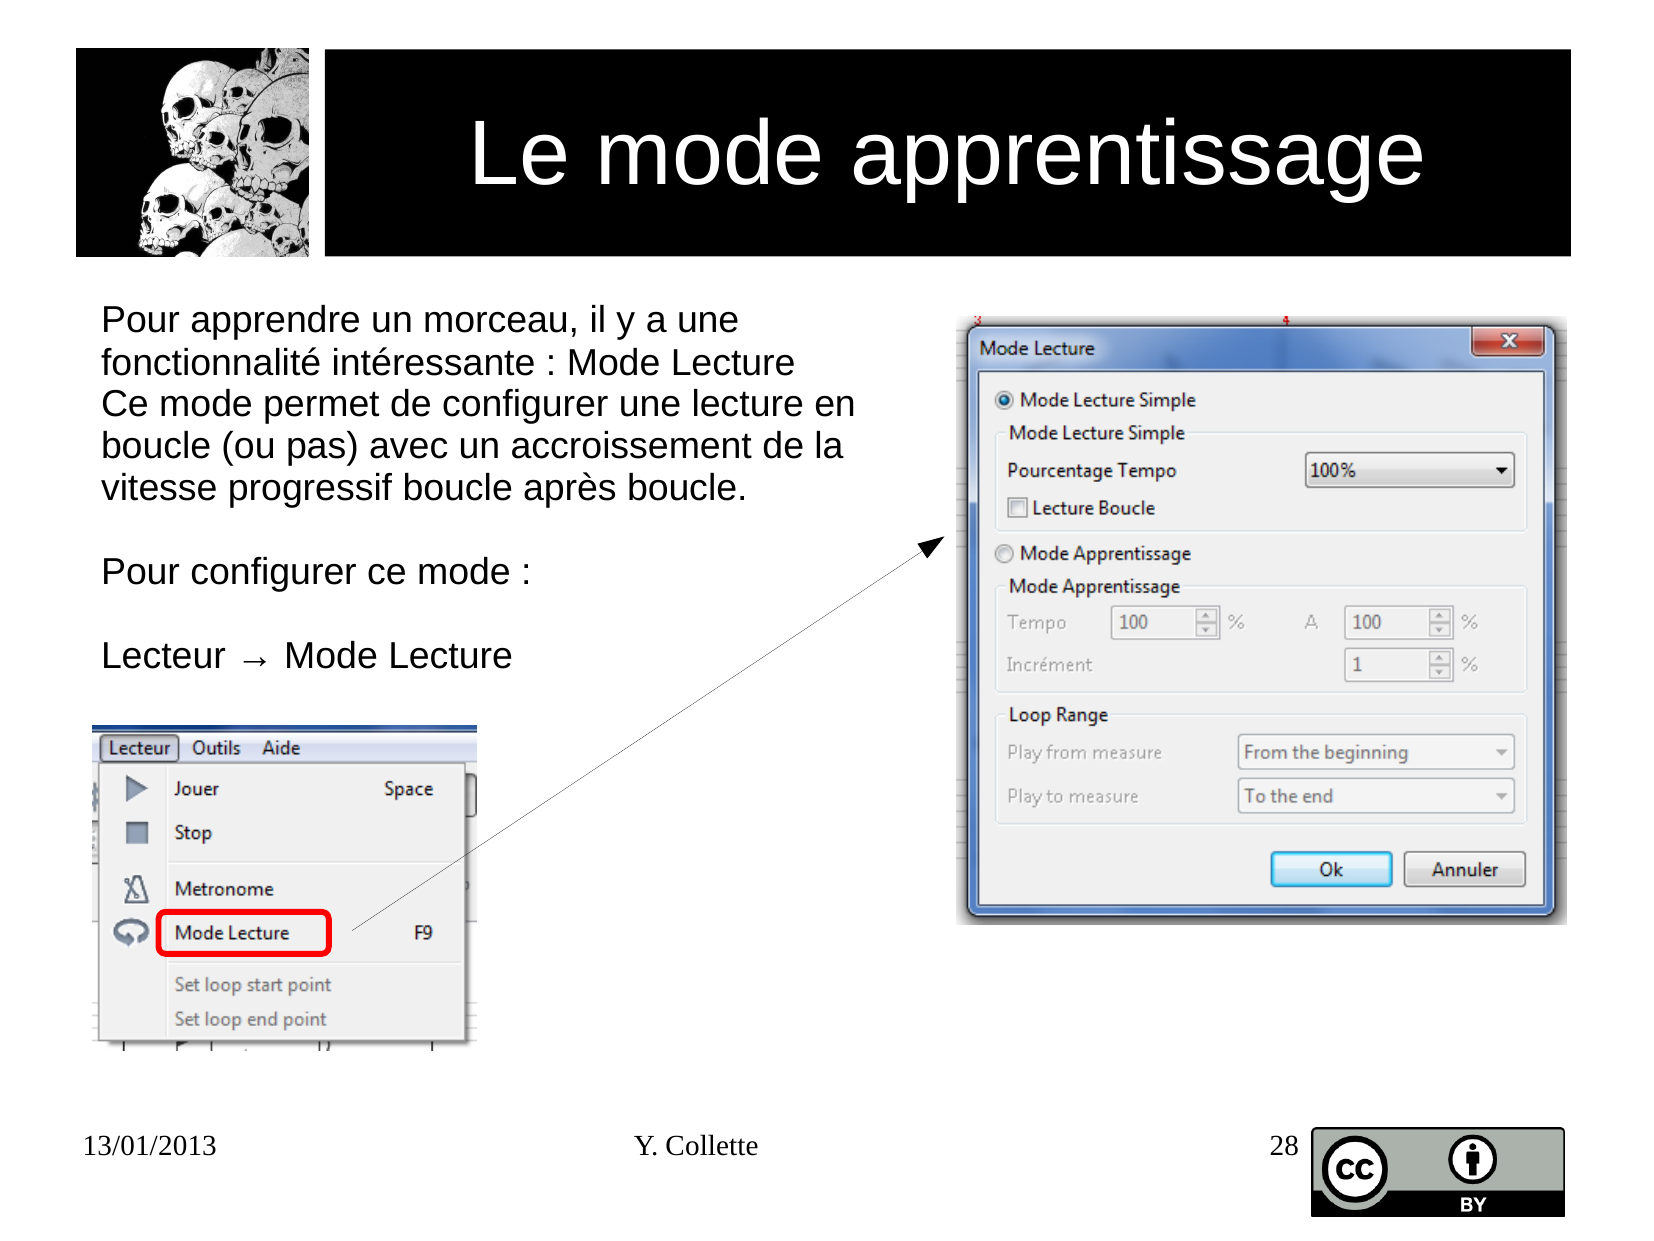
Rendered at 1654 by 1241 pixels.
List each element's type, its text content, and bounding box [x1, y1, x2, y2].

picture [956, 316, 1567, 925]
picture [76, 48, 309, 257]
picture [92, 725, 477, 1052]
text_box Pour apprendre un morceau, il y a une fonctionnalité intéressante : Mode Lecture Ce mode permet de configurer une lecture en boucle (ou pas) avec un accroissement de la vitesse progressif boucle après boucle. Pour configurer ce mode : Lecteur → Mode Lecture [723, 537, 945, 685]
text_box Pour apprendre un morceau, il y a une fonctionnalité intéressante : Mode Lecture Ce mode permet de configurer une lecture en boucle (ou pas) avec un accroissement de la vitesse progressif boucle après boucle. Pour configurer ce mode : Lecteur → Mode Lecture [86, 291, 945, 685]
title Le mode apprentissage [324, 49, 1571, 257]
picture [1311, 1127, 1565, 1217]
